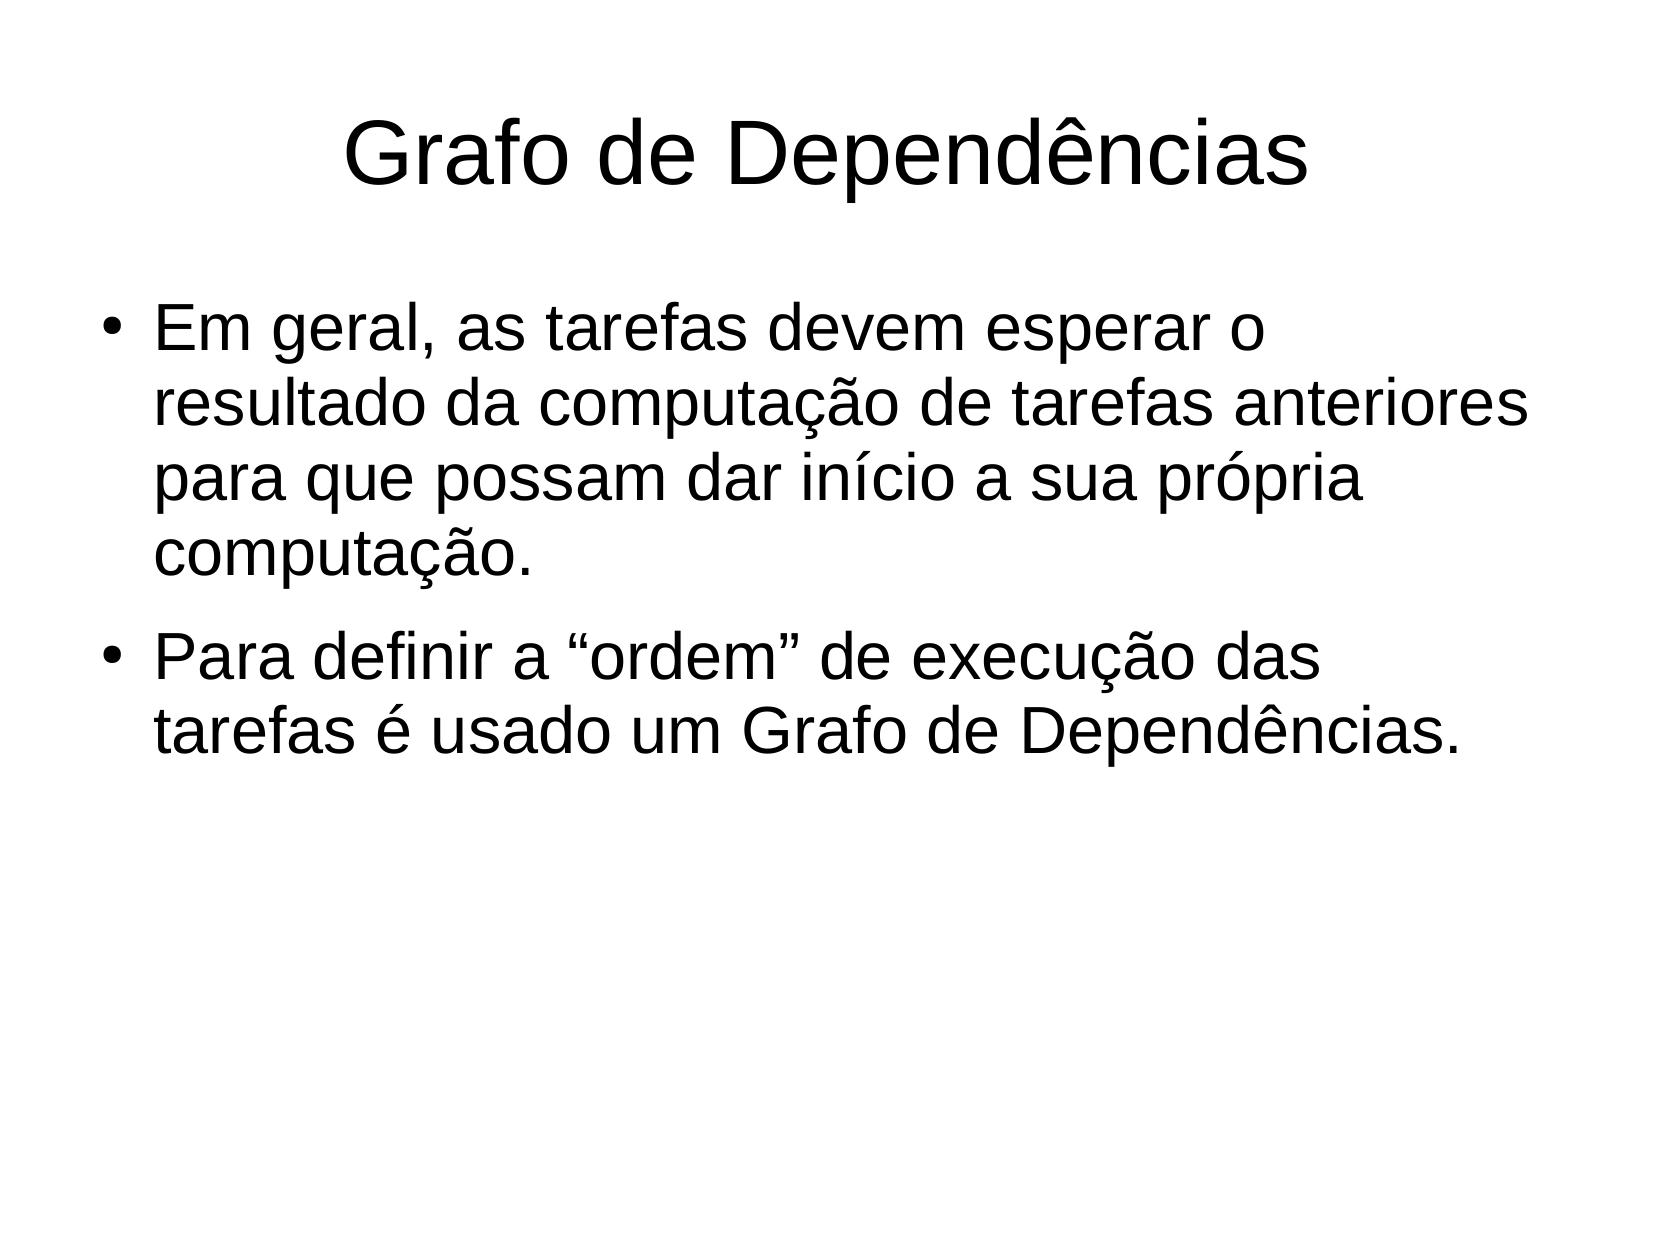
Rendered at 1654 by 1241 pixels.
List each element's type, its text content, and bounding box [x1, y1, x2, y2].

list Em geral, as tarefas devem esperar o resultado da computação de tarefas anteriores para que possam dar início a sua própria computação. Para definir a “ordem” de execução das tarefas é usado um Grafo de Dependências. [82, 290, 1538, 1010]
title Grafo de Dependências [82, 49, 1571, 257]
